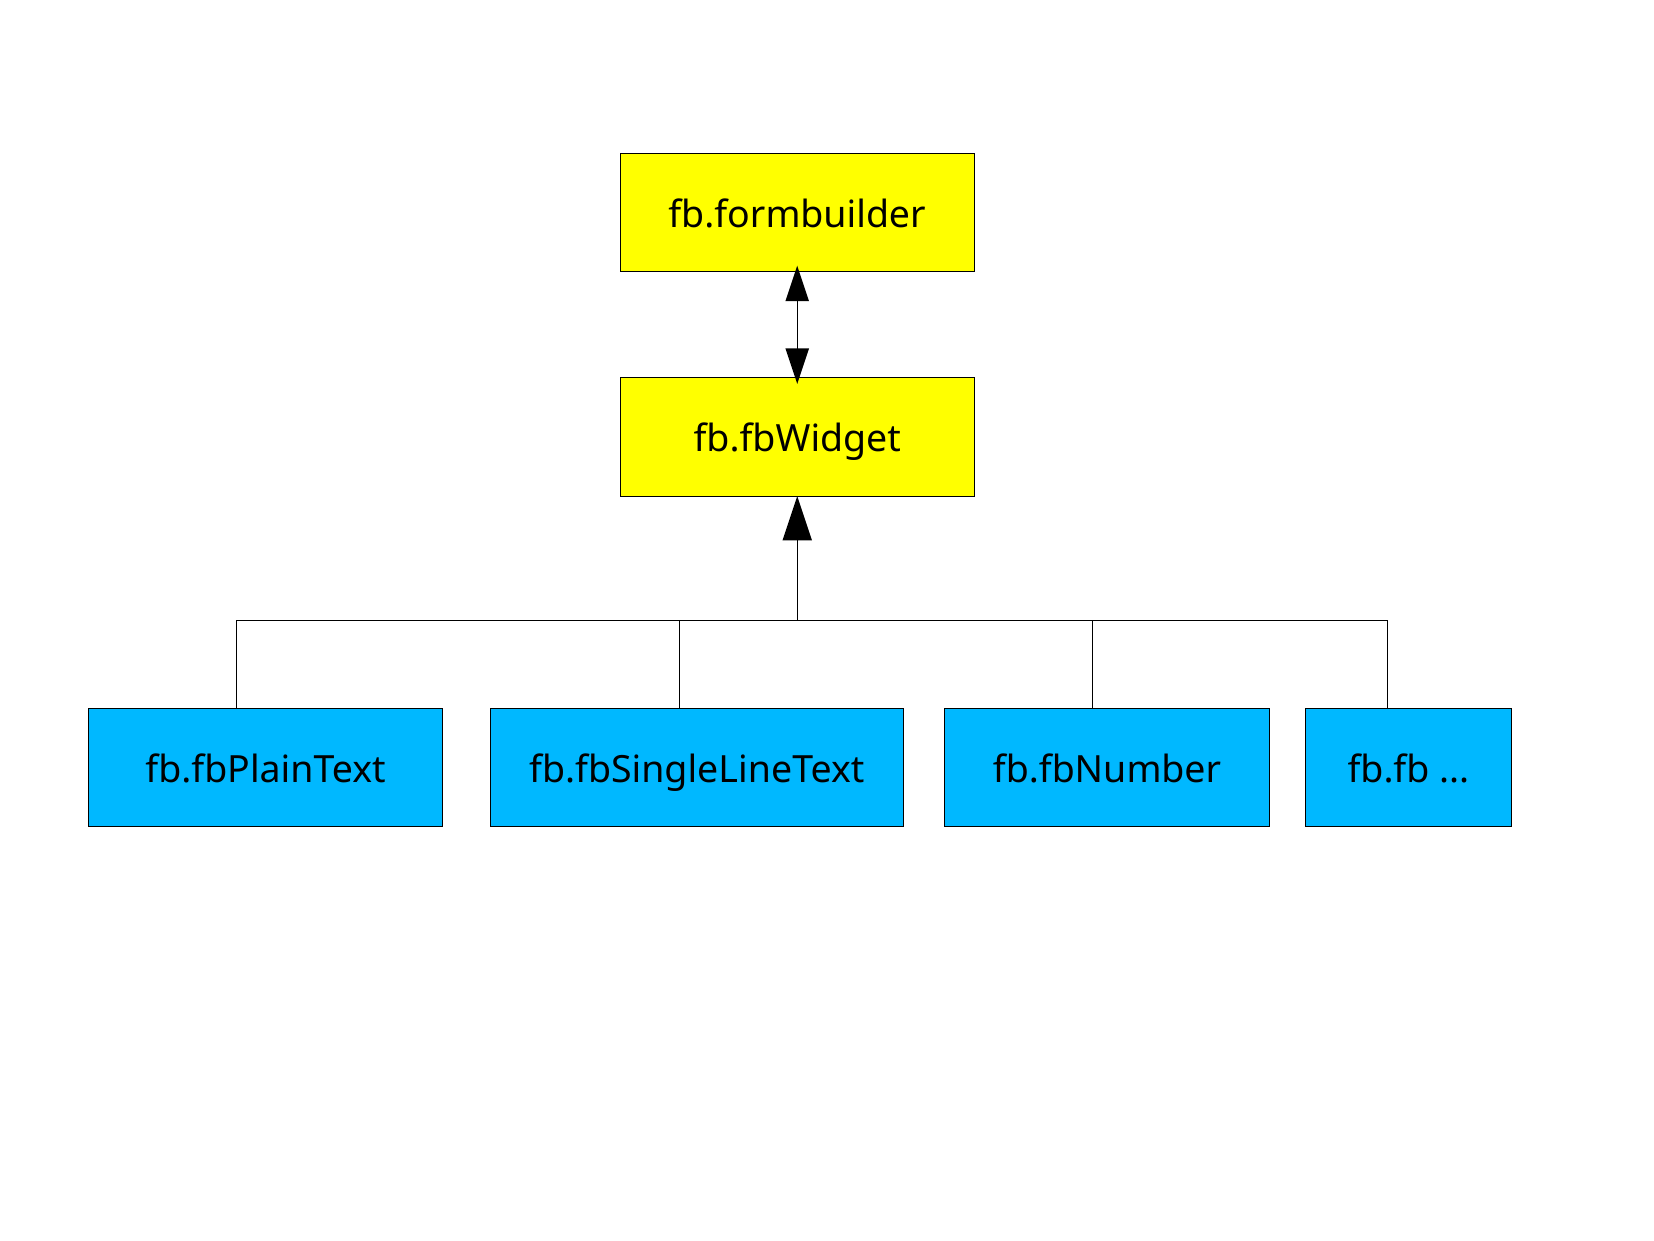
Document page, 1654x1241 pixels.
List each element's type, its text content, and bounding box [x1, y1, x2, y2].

text_box fb.fbNumber [944, 708, 1270, 827]
text_box fb.formbuilder [620, 153, 975, 272]
text_box fb.fbSingleLineText [490, 708, 904, 827]
text_box fb.fbWidget [620, 377, 975, 497]
text_box fb.fb ... [1305, 708, 1512, 827]
text_box fb.fbPlainText [88, 708, 443, 827]
